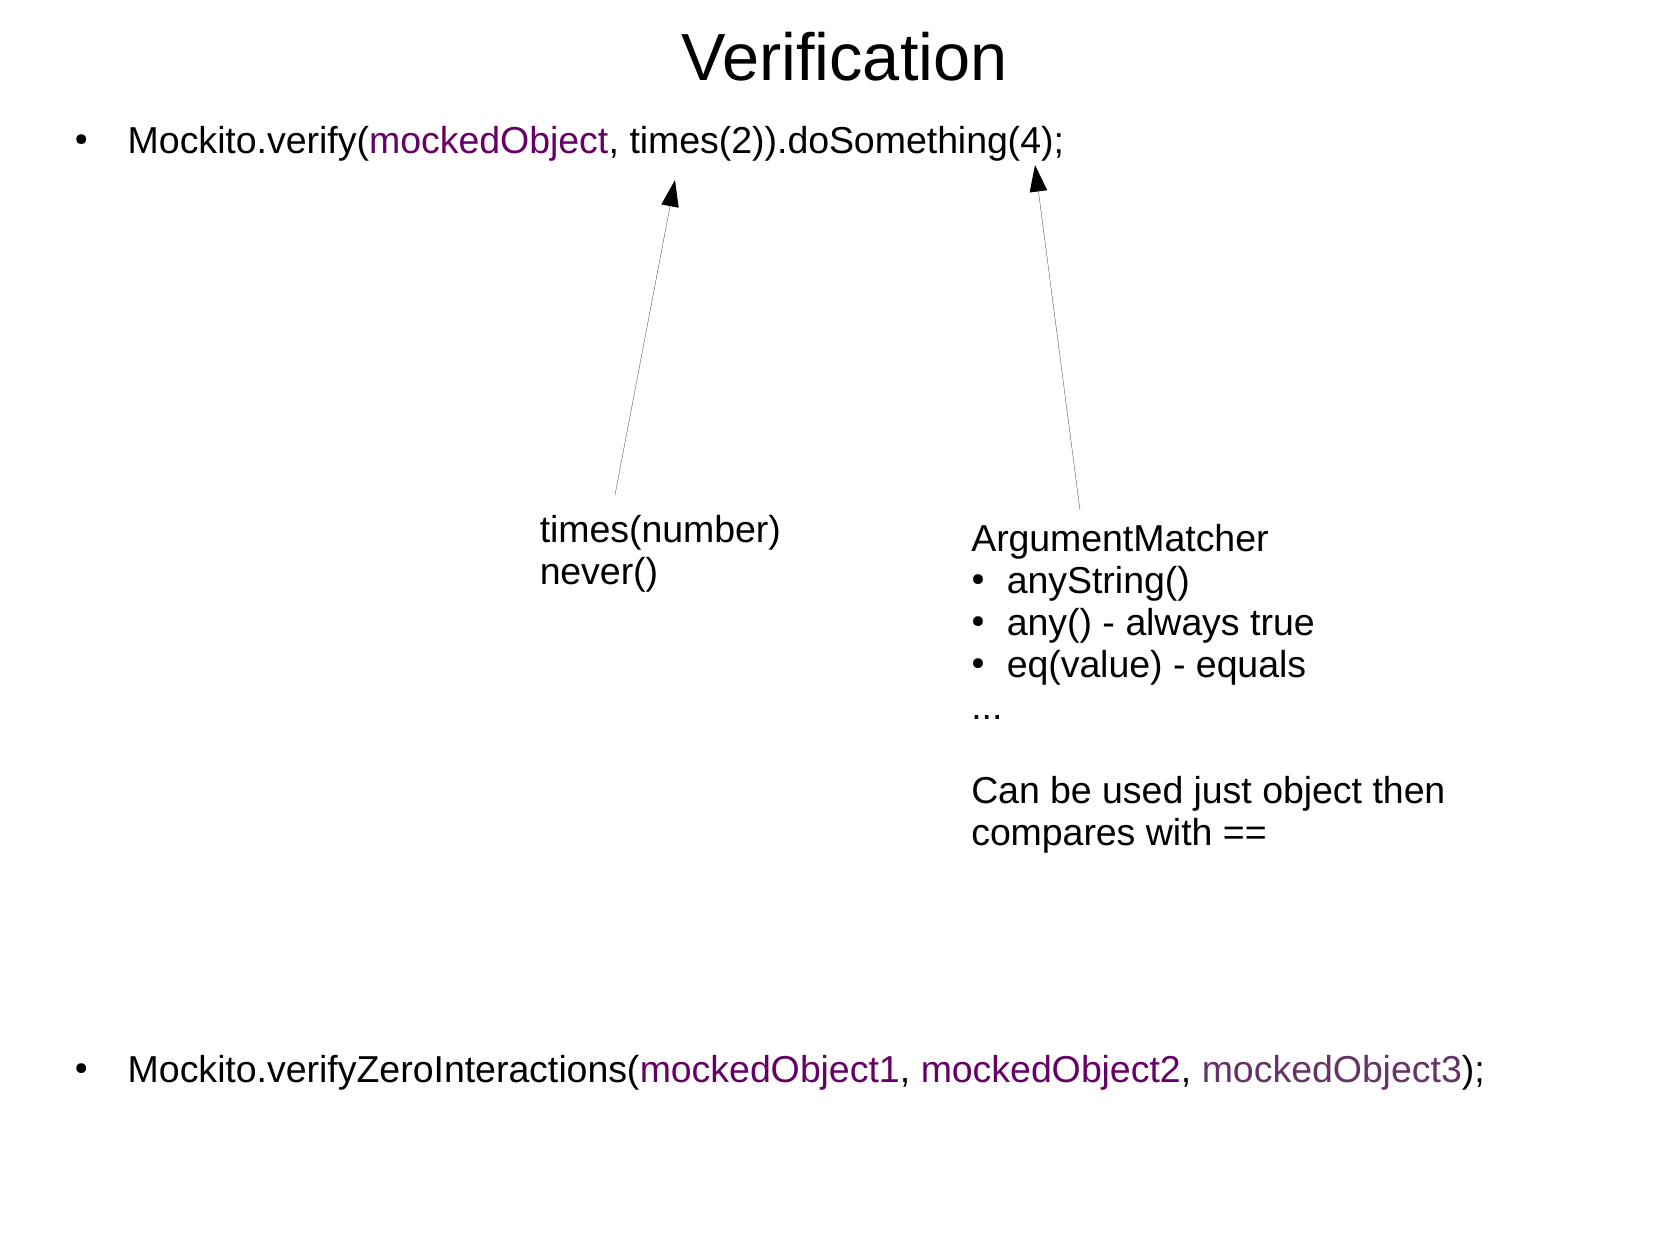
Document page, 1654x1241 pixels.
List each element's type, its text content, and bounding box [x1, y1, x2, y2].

text_box ArgumentMatcher anyString() any() - always true eq(value) - equals ... Can be used just object then compares with == [956, 510, 1472, 861]
list Mockito.verify(mockedObject, times(2)).doSomething(4); Mockito.verifyZeroInteractions(mockedObject1, mockedObject2, mockedObject3); [56, 120, 1546, 1091]
text_box times(number) never() [525, 501, 797, 601]
title Verification [82, 13, 1571, 100]
